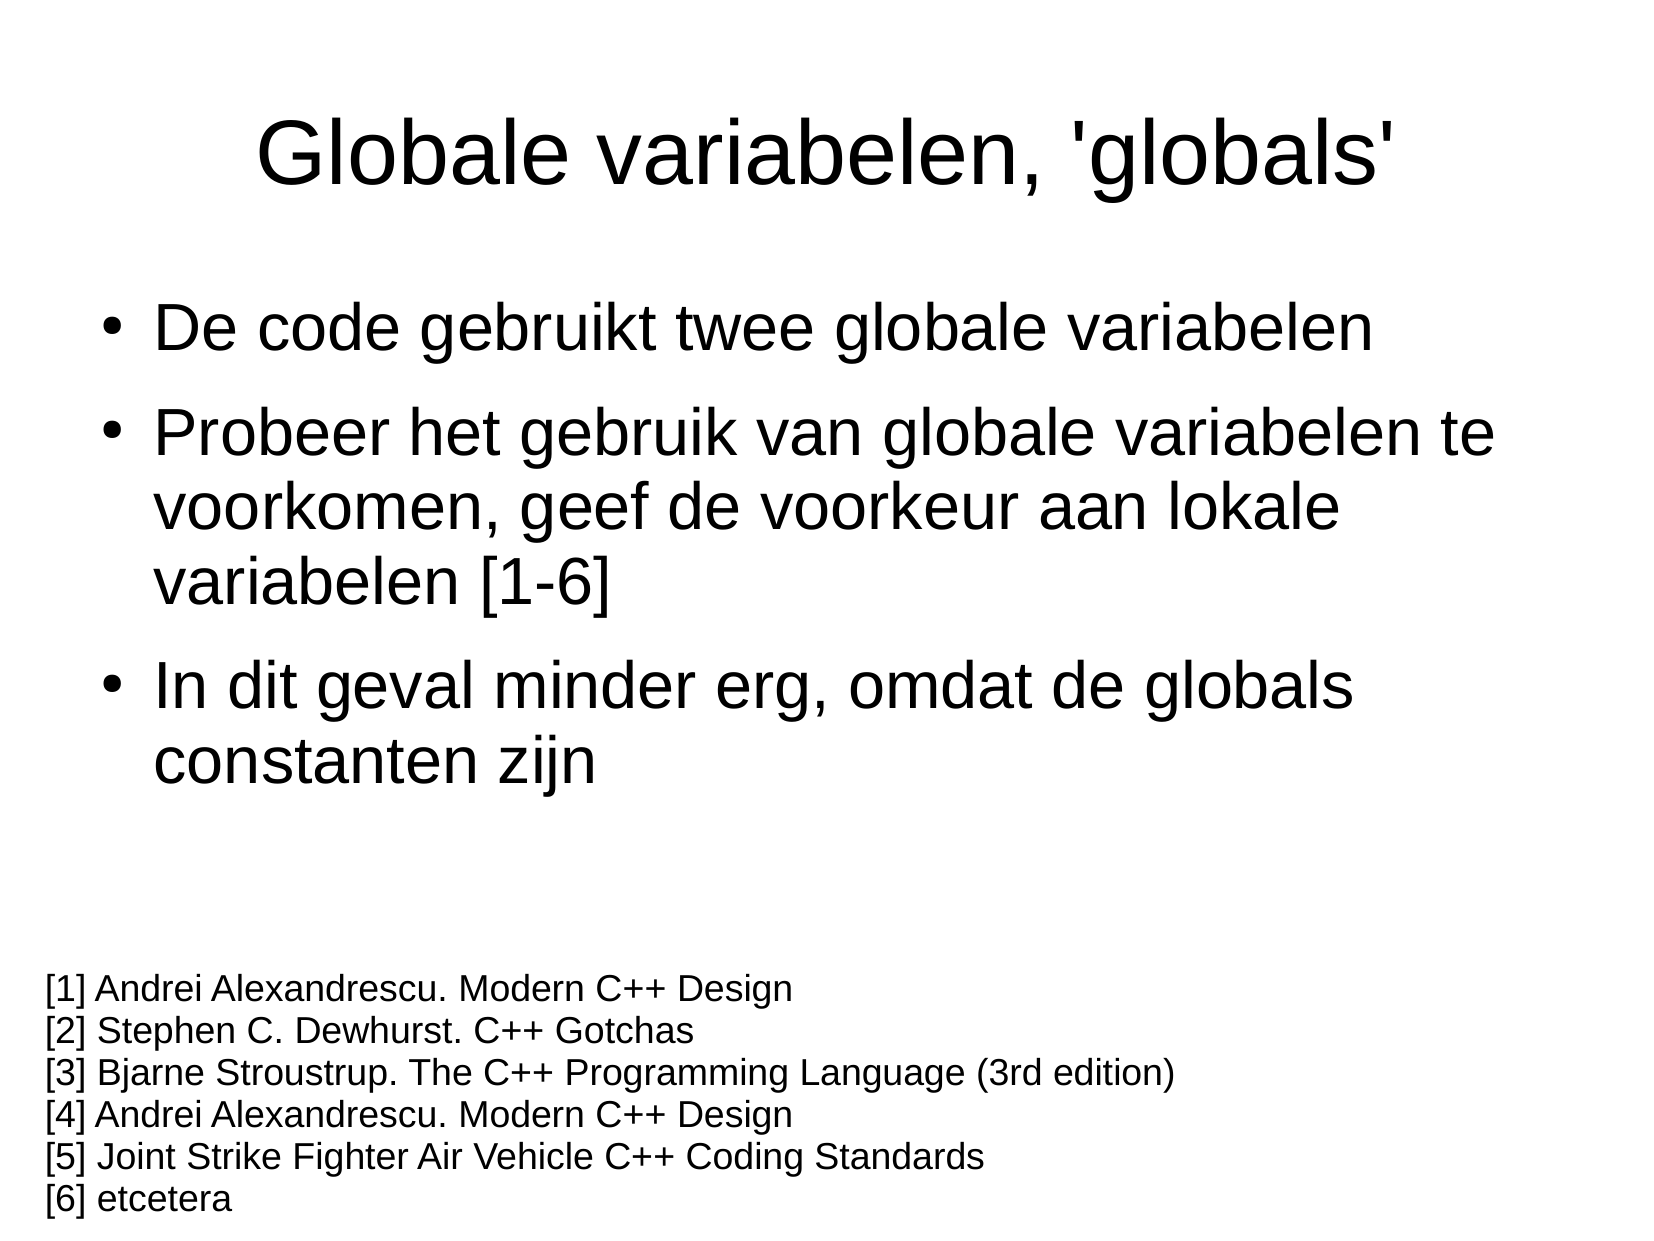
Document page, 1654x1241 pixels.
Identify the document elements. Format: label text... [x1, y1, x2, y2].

list De code gebruikt twee globale variabelen Probeer het gebruik van globale variabelen te voorkomen, geef de voorkeur aan lokale variabelen [1-6] In dit geval minder erg, omdat de globals constanten zijn [82, 290, 1571, 960]
title Globale variabelen, 'globals' [82, 49, 1571, 257]
text_box [1] Andrei Alexandrescu. Modern C++ Design [2] Stephen C. Dewhurst. C++ Gotchas [3] Bjarne Stroustrup. The C++ Programming Language (3rd edition) [4] Andrei Alexandrescu. Modern C++ Design [5] Joint Strike Fighter Air Vehicle C++ Coding Standards [6] etcetera [30, 960, 1636, 1239]
